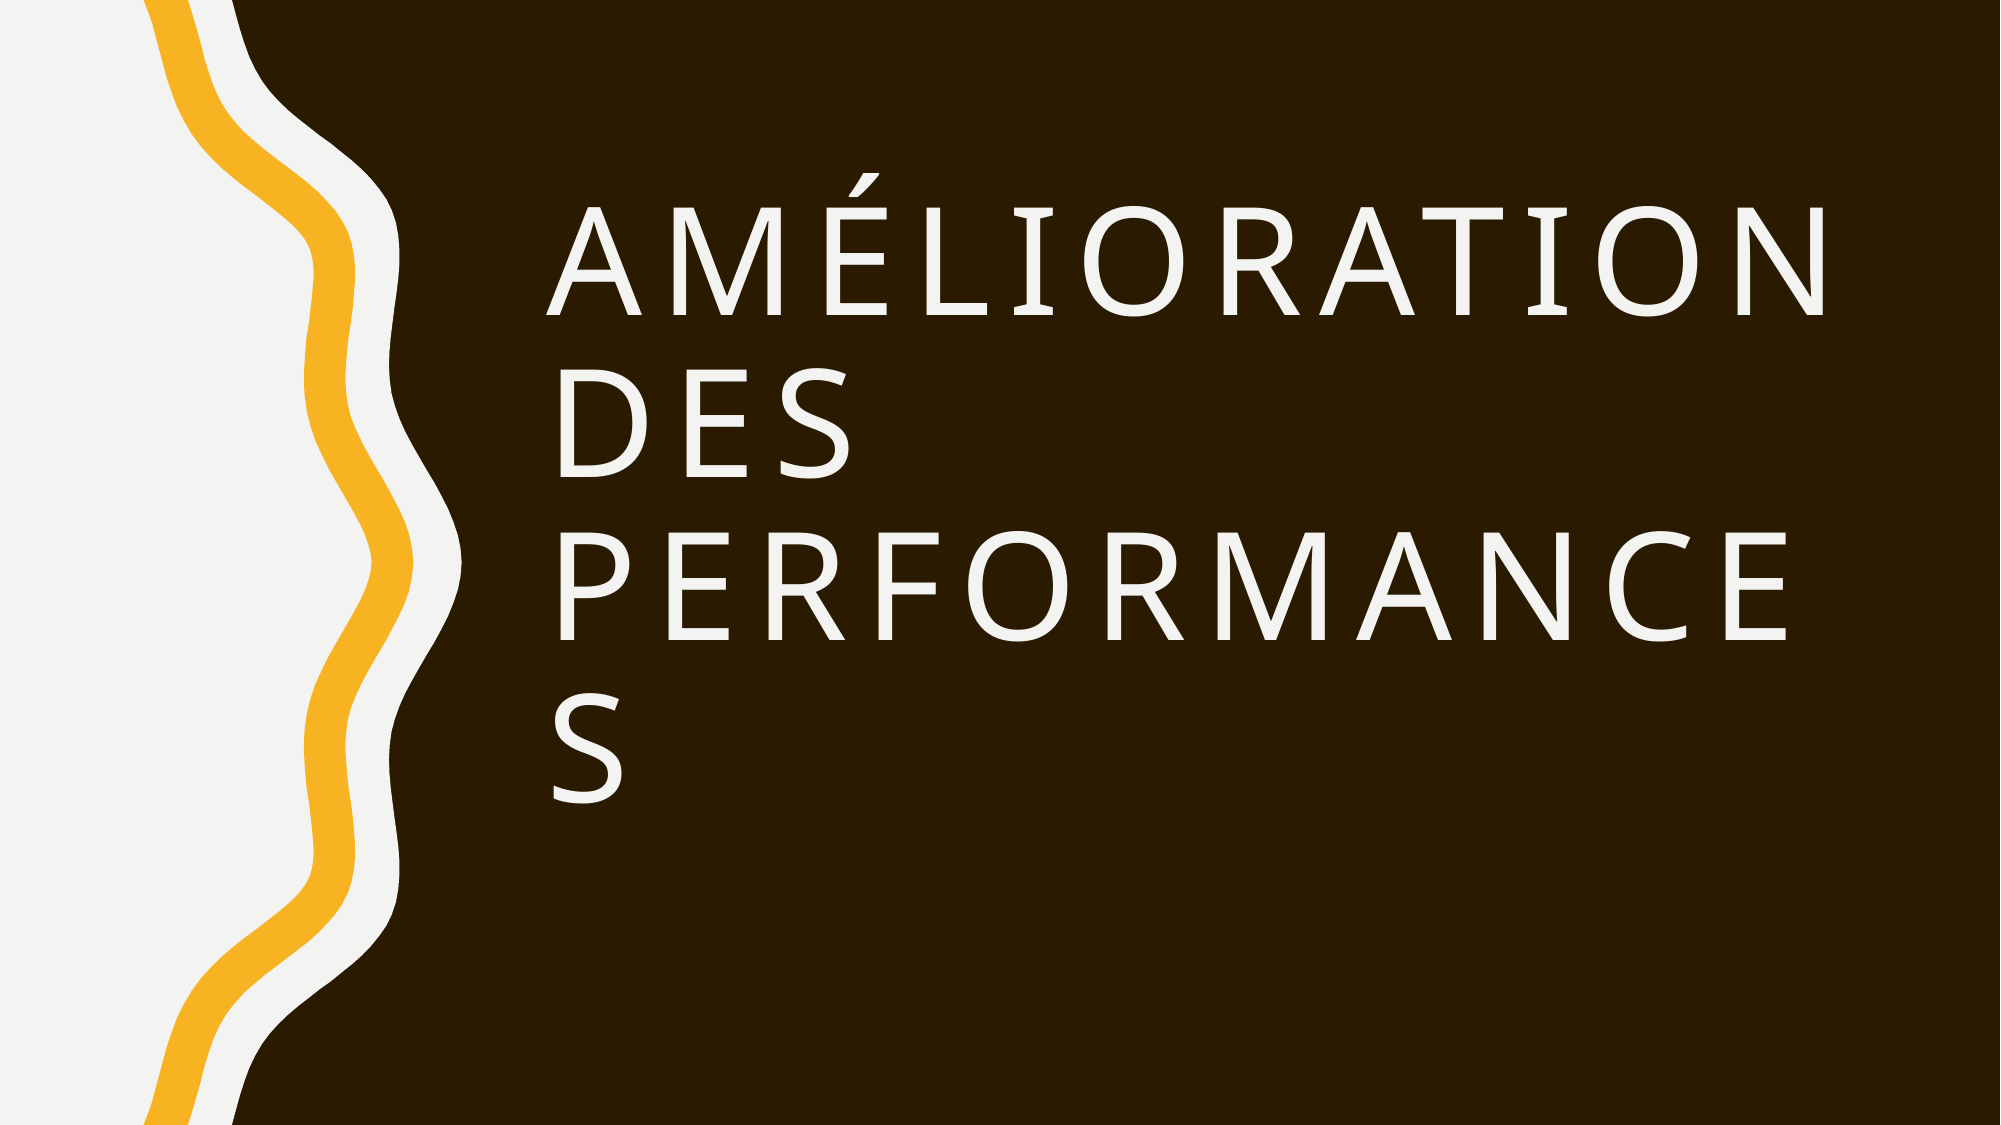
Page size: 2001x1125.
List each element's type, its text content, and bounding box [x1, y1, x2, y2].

title Amélioration des performances [531, 176, 1875, 843]
